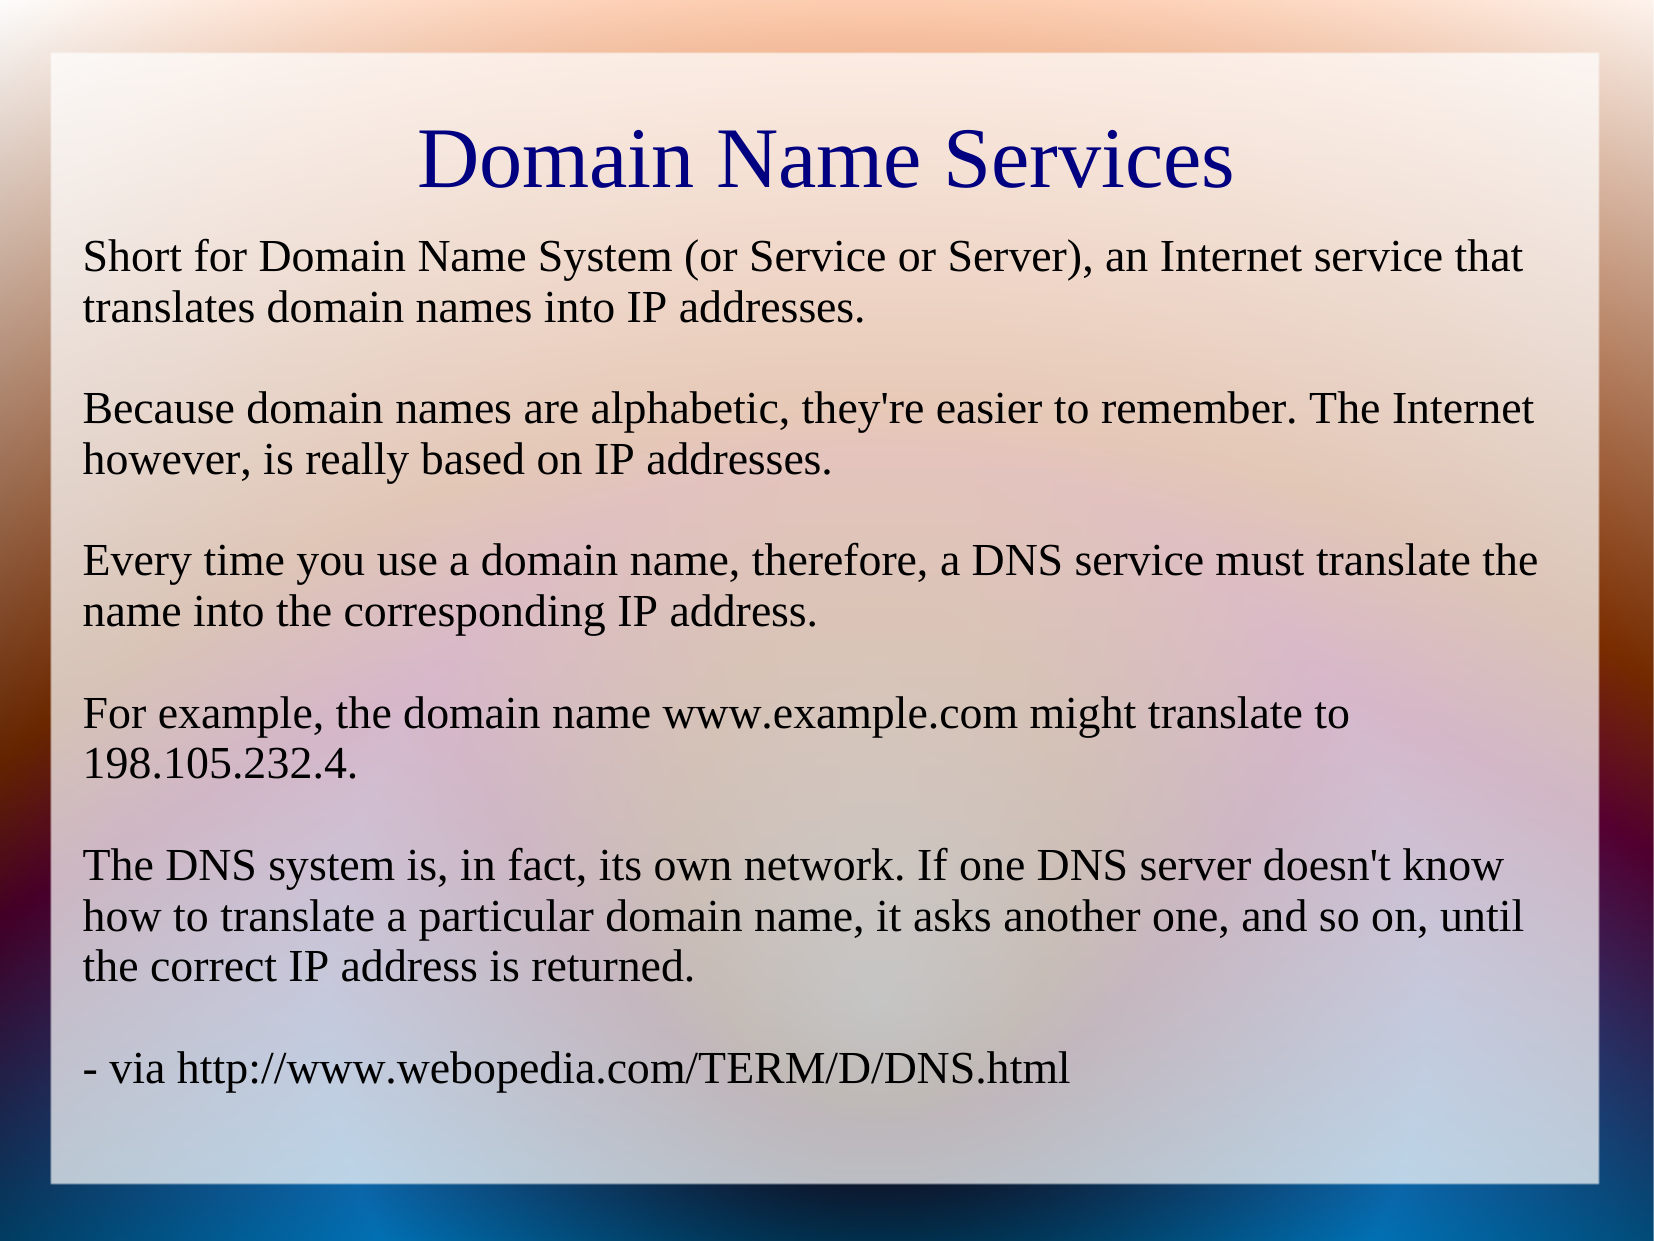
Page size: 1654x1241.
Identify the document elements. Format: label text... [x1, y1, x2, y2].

subtitle Short for Domain Name System (or Service or Server), an Internet service that translates domain names into IP addresses. Because domain names are alphabetic, they're easier to remember. The Internet however, is really based on IP addresses. Every time you use a domain name, therefore, a DNS service must translate the name into the corresponding IP address. For example, the domain name www.example.com might translate to 198.105.232.4. The DNS system is, in fact, its own network. If one DNS server doesn't know how to translate a particular domain name, it asks another one, and so on, until the correct IP address is returned. - via http://www.webopedia.com/TERM/D/DNS.html [82, 228, 1571, 1096]
title Domain Name Services [82, 55, 1571, 228]
picture [0, 0, 1654, 1241]
